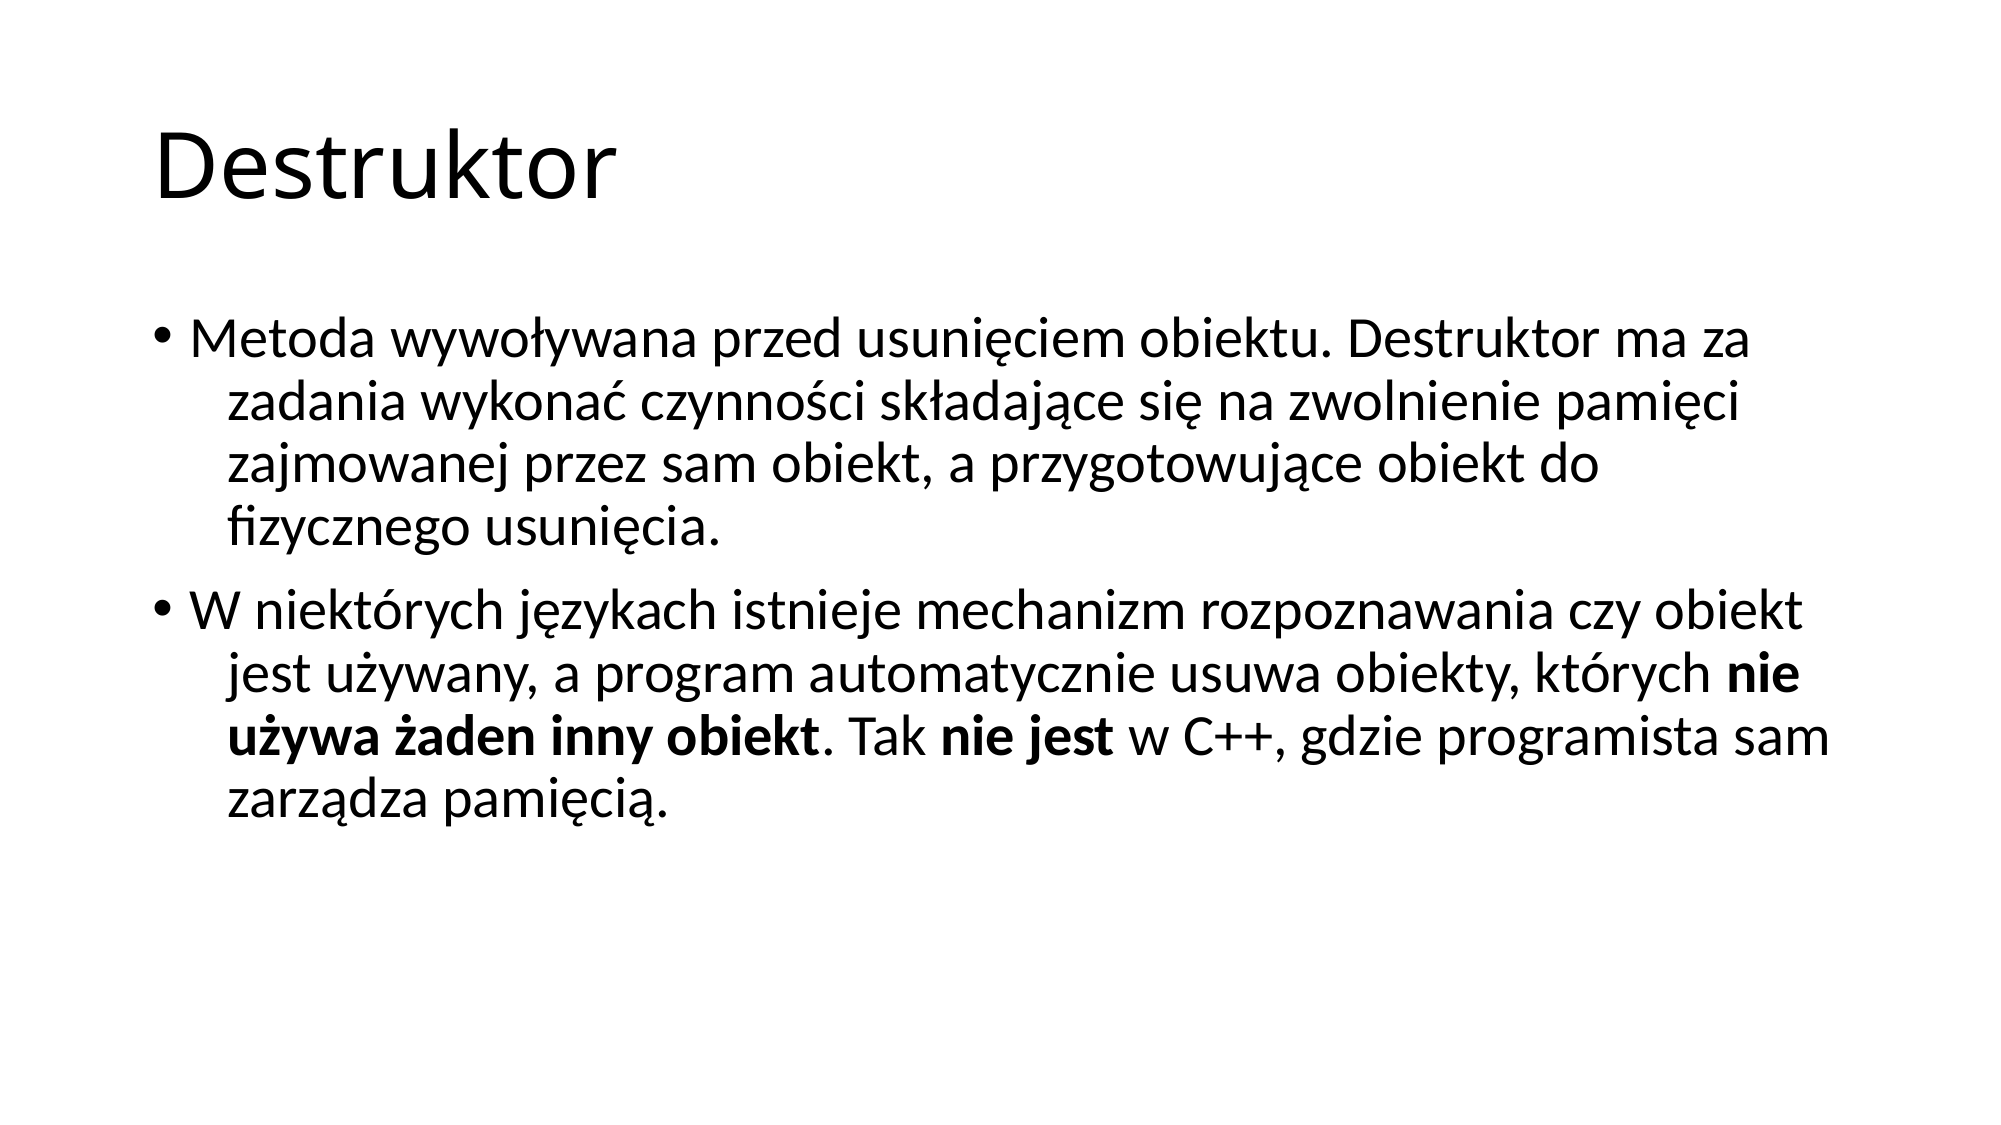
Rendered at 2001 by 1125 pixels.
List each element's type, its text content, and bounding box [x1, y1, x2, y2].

list Metoda wywoływana przed usunięciem obiektu. Destruktor ma za zadania wykonać czynności składające się na zwolnienie pamięci zajmowanej przez sam obiekt, a przygotowujące obiekt do fizycznego usunięcia. W niektórych językach istnieje mechanizm rozpoznawania czy obiekt jest używany, a program automatycznie usuwa obiekty, których nie używa żaden inny obiekt. Tak nie jest w C++, gdzie programista sam zarządza pamięcią. [137, 299, 1863, 1014]
title Destruktor [137, 59, 1863, 278]
